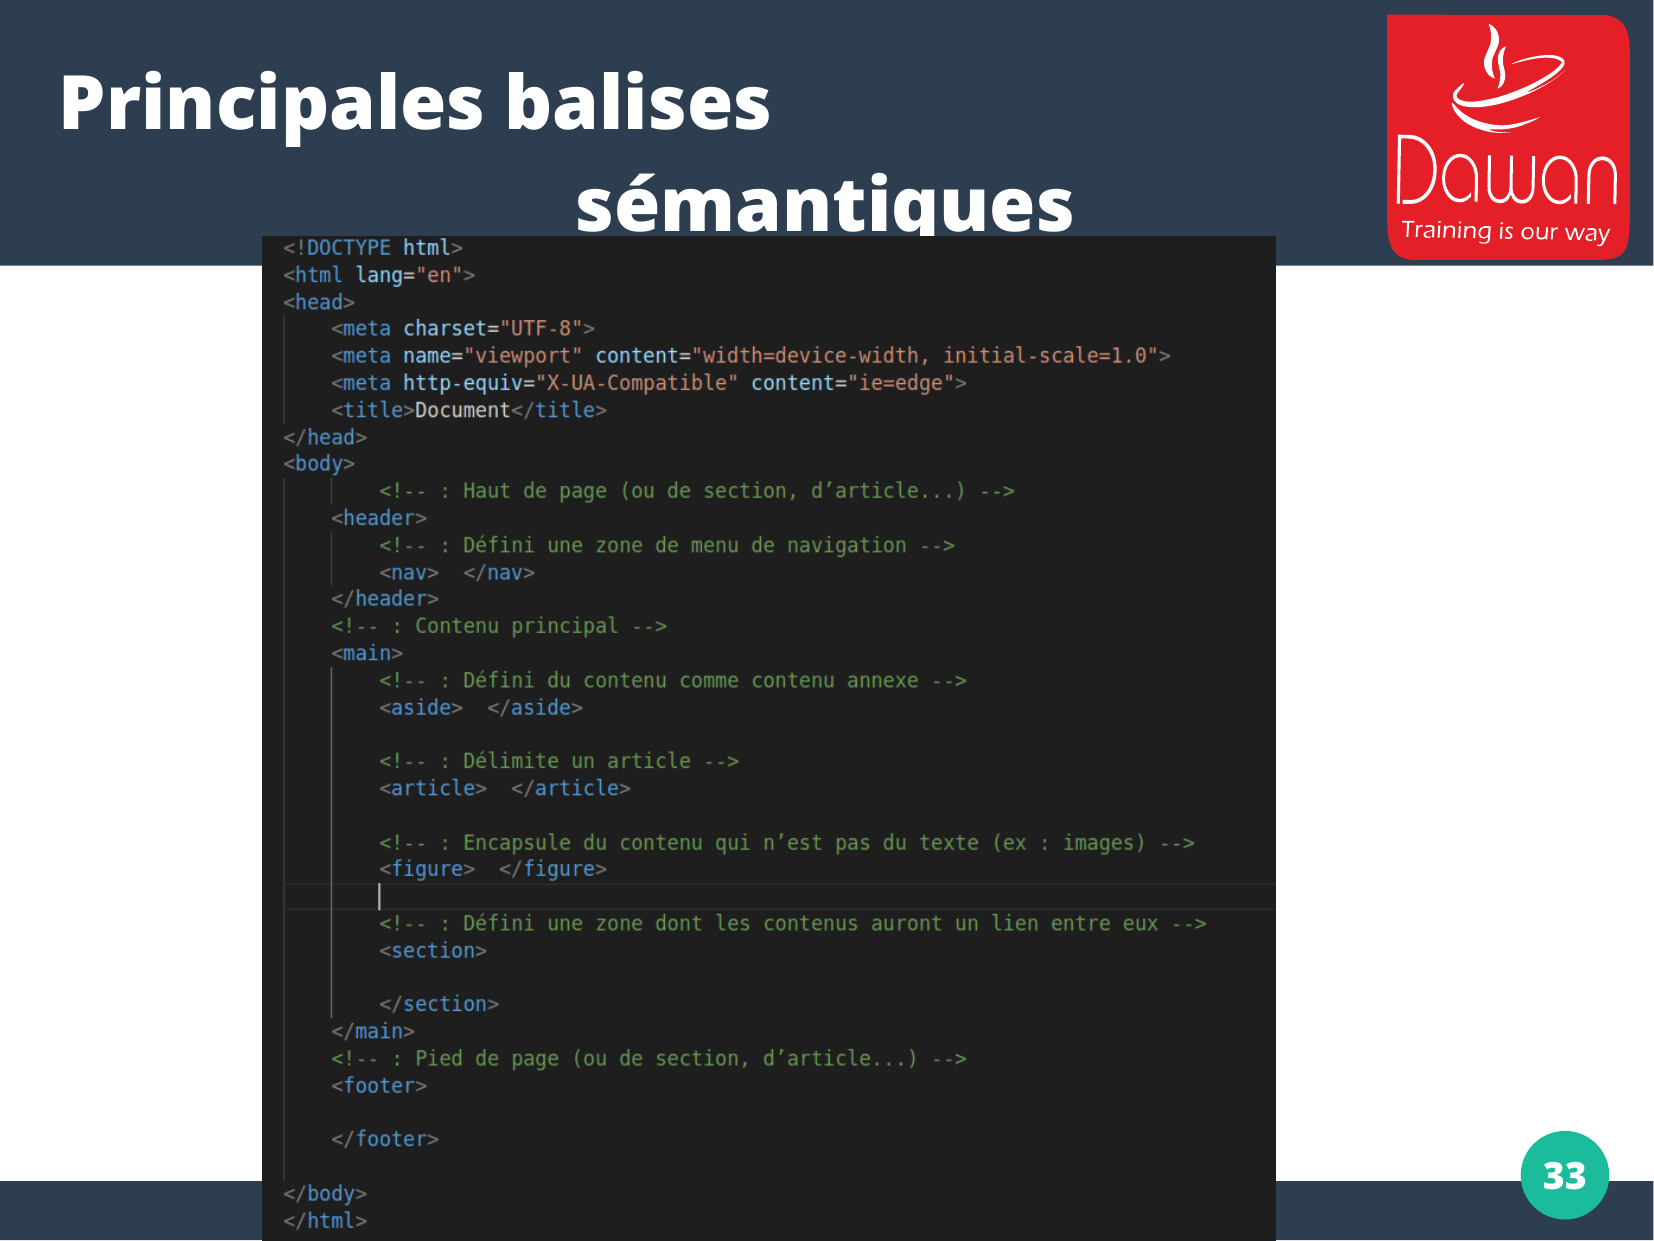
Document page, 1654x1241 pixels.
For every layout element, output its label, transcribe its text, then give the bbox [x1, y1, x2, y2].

title Principales balises sémantiques [59, 49, 1387, 207]
picture [1387, 14, 1630, 260]
picture [262, 236, 1276, 1241]
